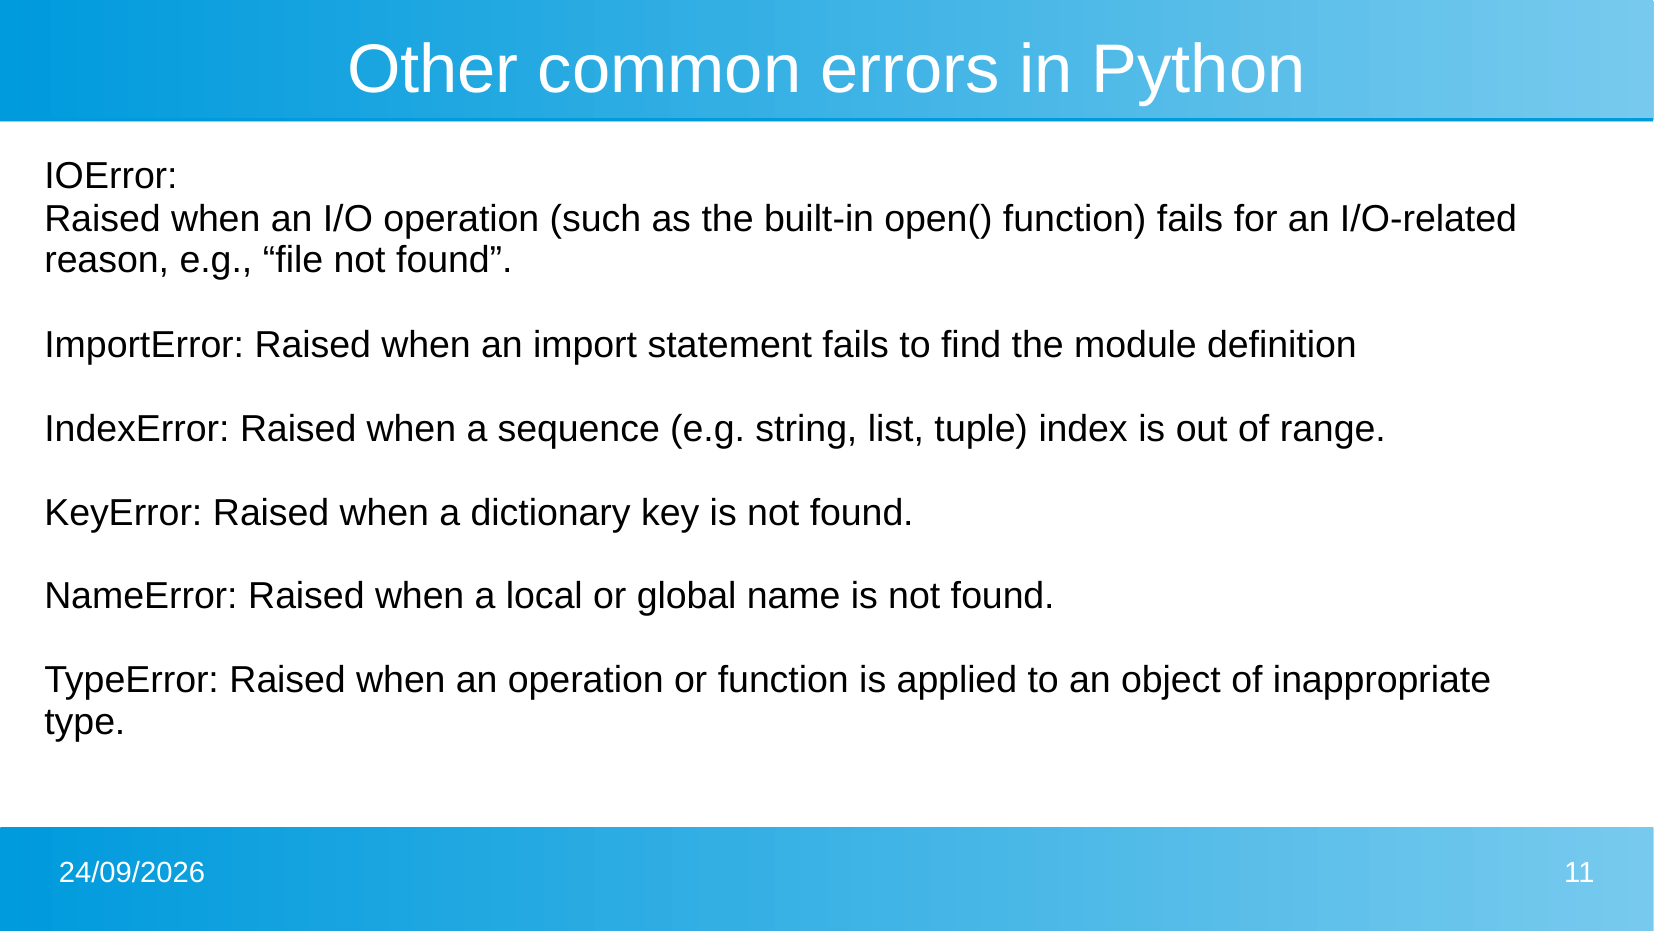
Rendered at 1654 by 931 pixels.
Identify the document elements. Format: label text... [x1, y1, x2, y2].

title Other common errors in Python [59, 29, 1595, 108]
text_box IOError: Raised when an I/O operation (such as the built-in open() function) fails for an I/O-related reason, e.g., “file not found”. ImportError: Raised when an import statement fails to find the module definition IndexError: Raised when a sequence (e.g. string, list, tuple) index is out of range. KeyError: Raised when a dictionary key is not found. NameError: Raised when a local or global name is not found. TypeError: Raised when an operation or function is applied to an object of inappropriate type. [29, 147, 1595, 751]
